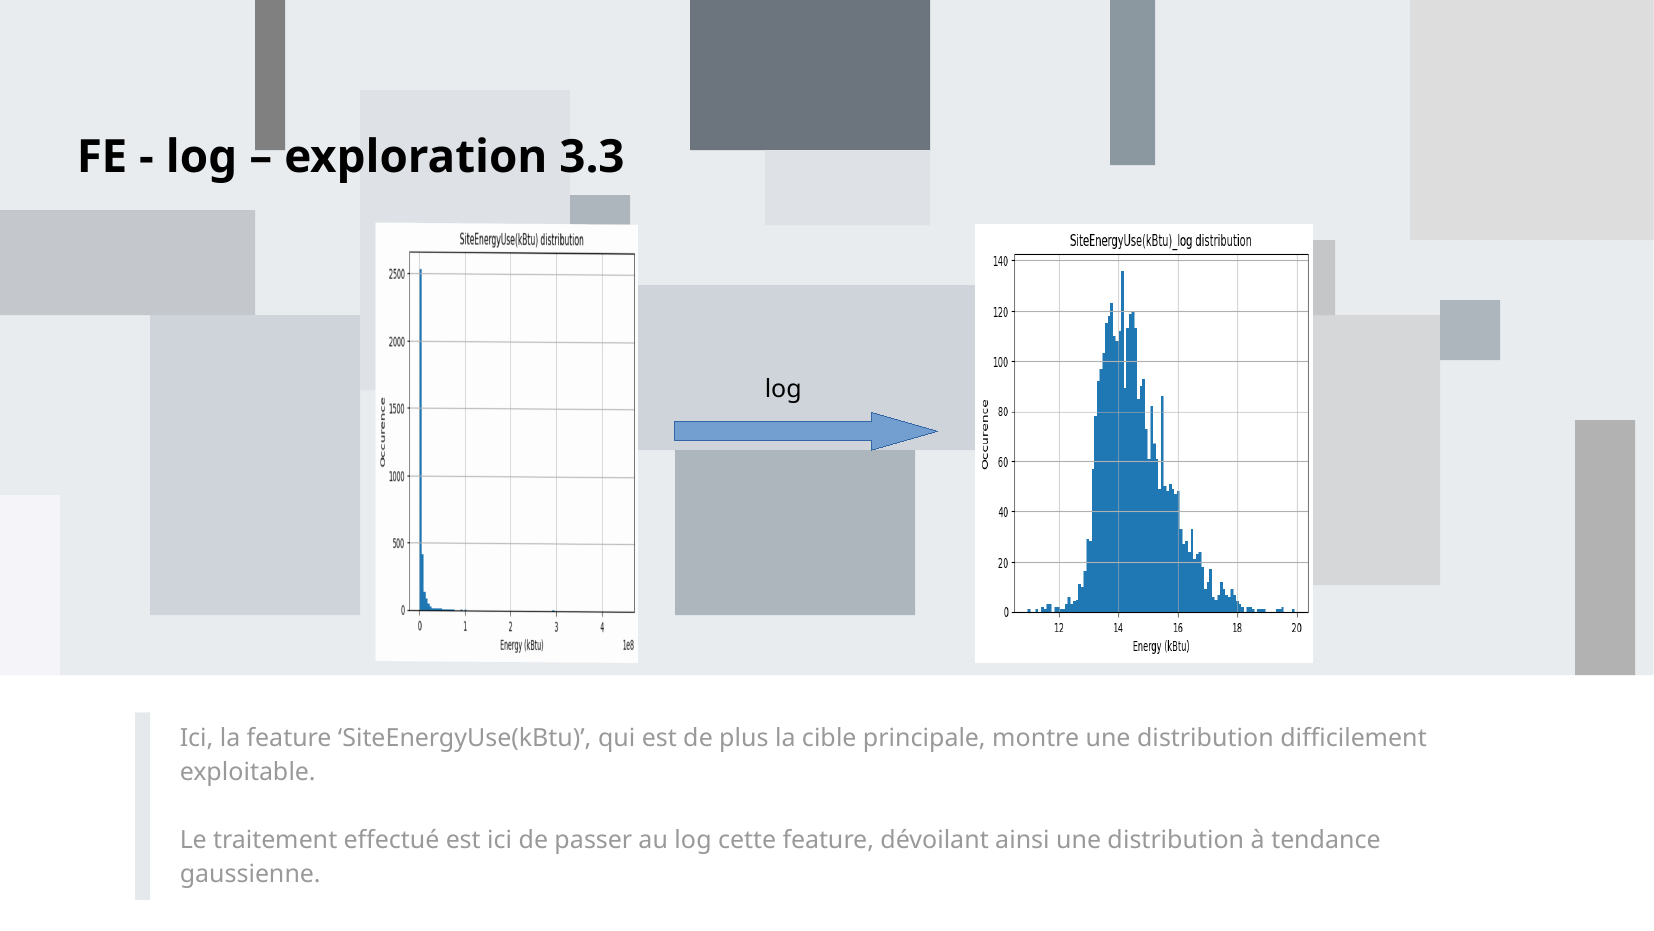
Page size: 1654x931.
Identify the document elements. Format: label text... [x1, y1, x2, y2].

text_box log [750, 363, 826, 413]
text_box Ici, la feature ‘SiteEnergyUse(kBtu)’, qui est de plus la cible principale, montre une distribution difficilement exploitable. Le traitement effectué est ici de passer au log cette feature, dévoilant ainsi une distribution à tendance gaussienne. [165, 712, 1538, 898]
text_box [674, 412, 938, 451]
picture [975, 224, 1313, 663]
text_box [135, 712, 151, 900]
picture [375, 222, 638, 663]
title FE - log – exploration 3.3 [76, 76, 1565, 233]
